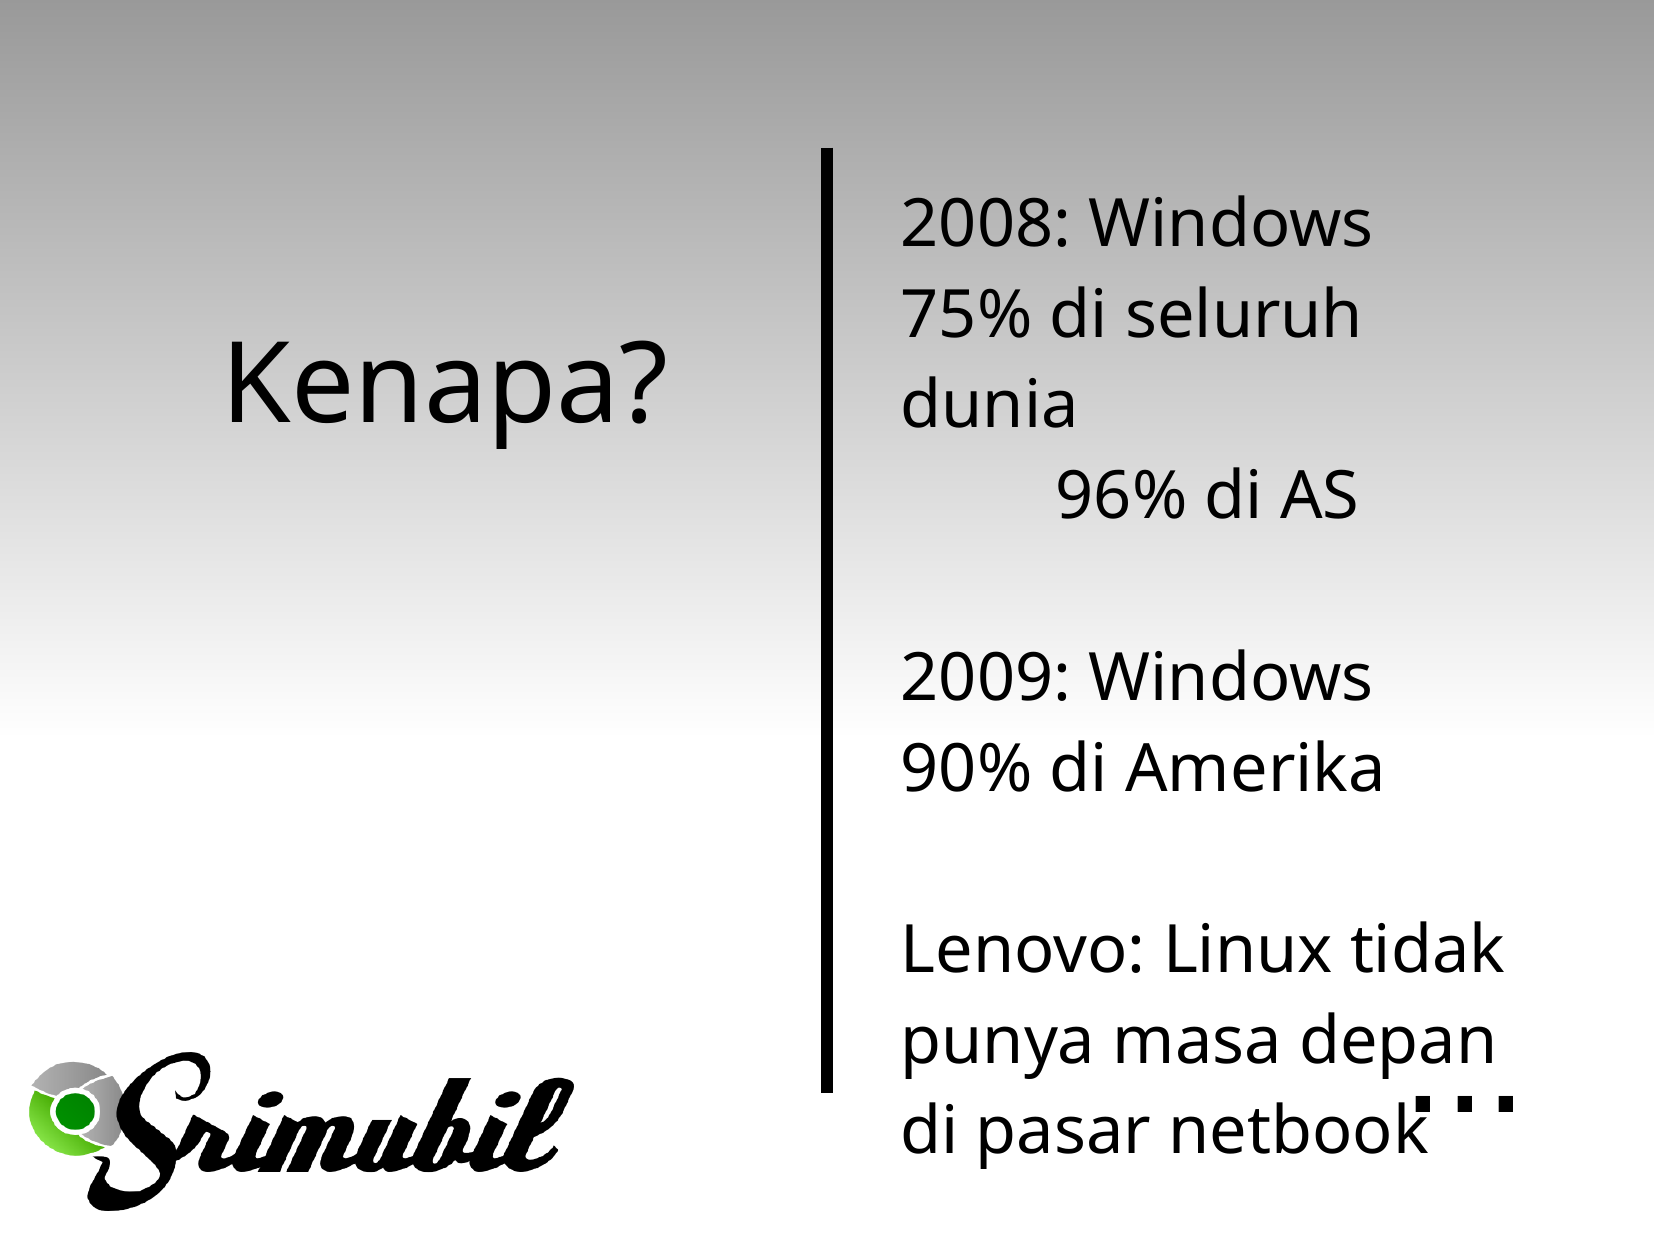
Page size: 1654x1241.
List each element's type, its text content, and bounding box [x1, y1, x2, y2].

text_box Kenapa? [206, 295, 625, 451]
picture [29, 1052, 574, 1211]
text_box 2008: Windows 75% di seluruh dunia 96% di AS 2009: Windows 90% di Amerika Lenovo: Linux tidak punya masa depan di pasar netbook 2010: Linux mencapai 50% (Linpus) [885, 167, 1536, 1040]
text_box ... [1387, 969, 1543, 1152]
